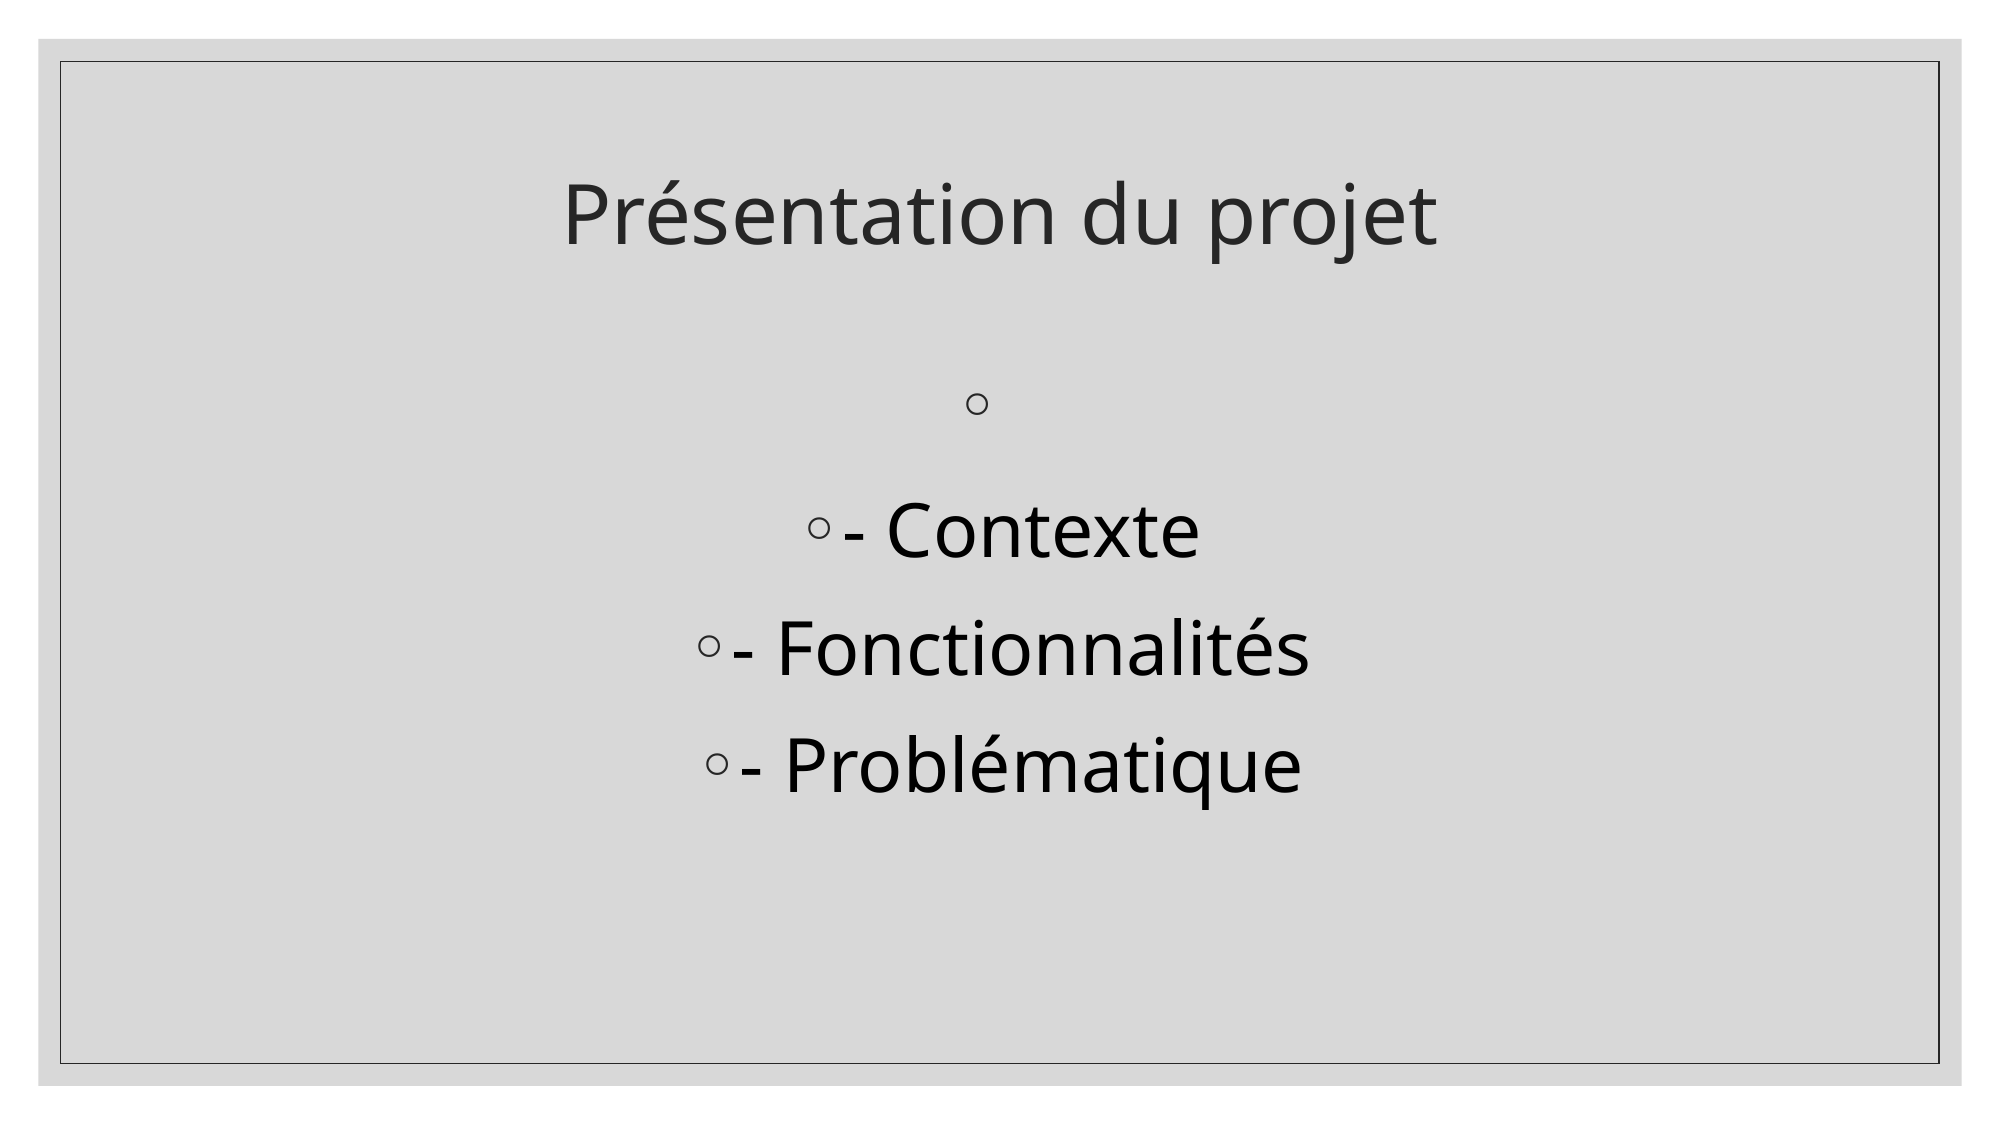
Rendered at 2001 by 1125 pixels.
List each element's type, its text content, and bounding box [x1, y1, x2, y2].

list - Contexte - Fonctionnalités - Problématique [174, 345, 1825, 977]
title Présentation du projet [174, 105, 1825, 331]
